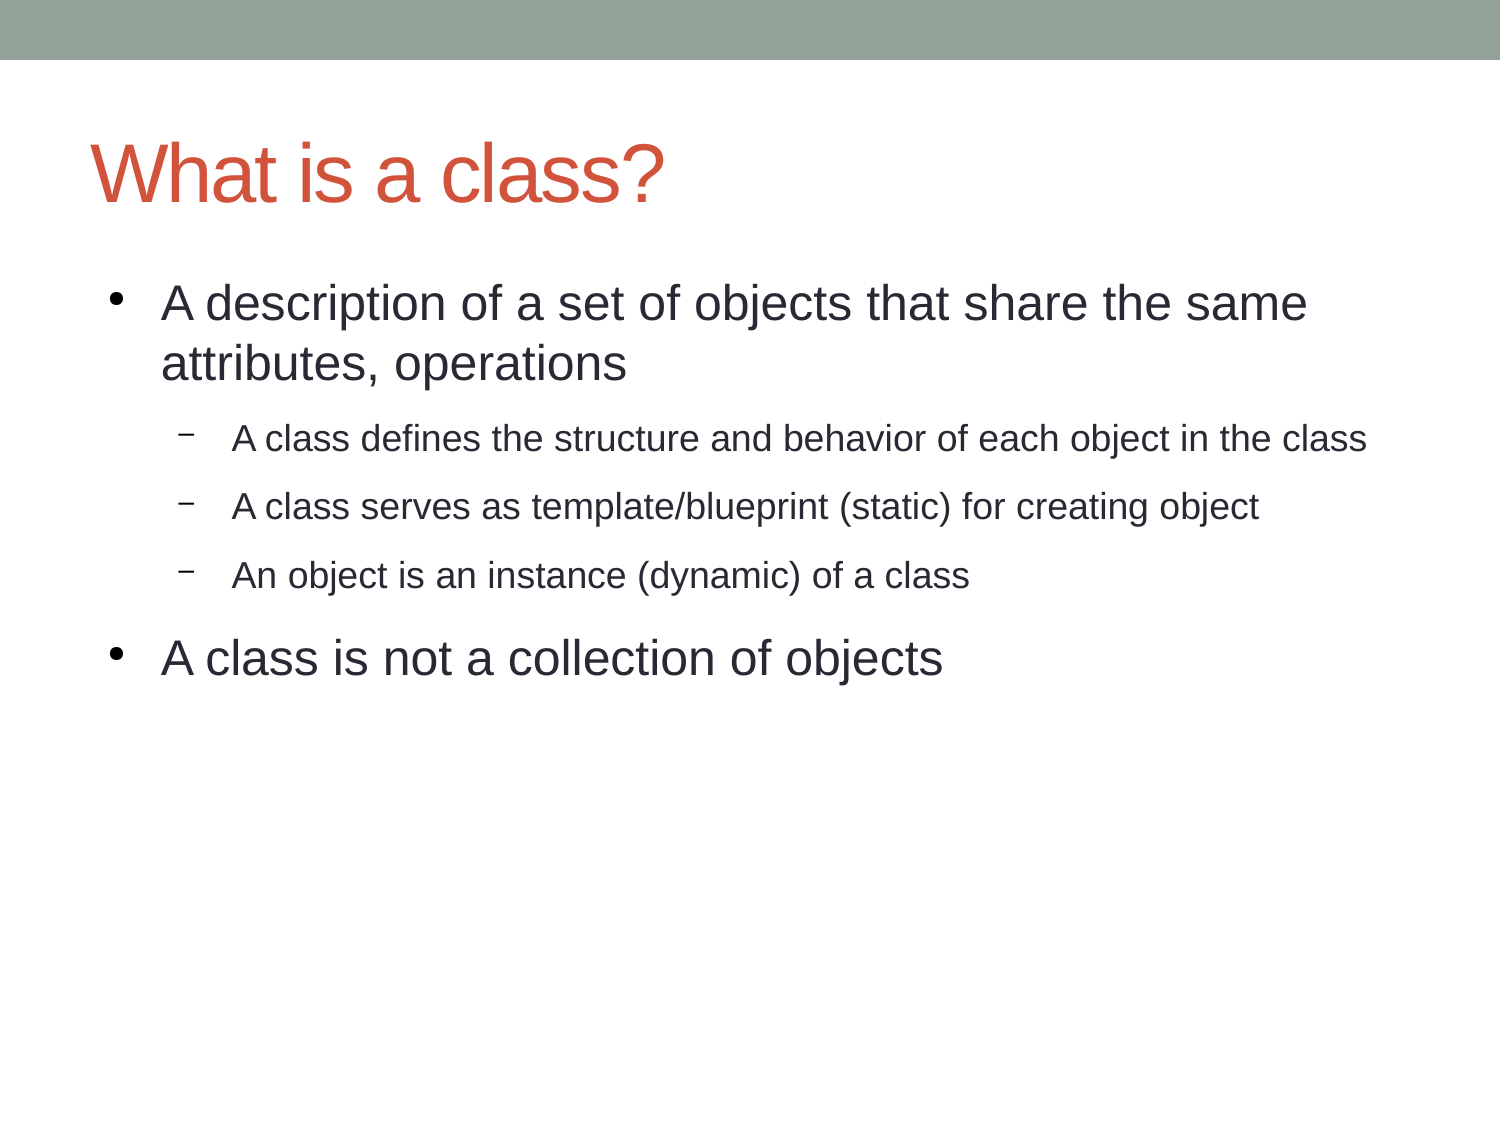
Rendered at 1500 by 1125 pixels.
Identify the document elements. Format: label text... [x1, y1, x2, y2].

list A description of a set of objects that share the same attributes, operations A class defines the structure and behavior of each object in the class A class serves as template/blueprint (static) for creating object An object is an instance (dynamic) of a class A class is not a collection of objects [75, 262, 1425, 1063]
title What is a class? [75, 87, 1425, 250]
